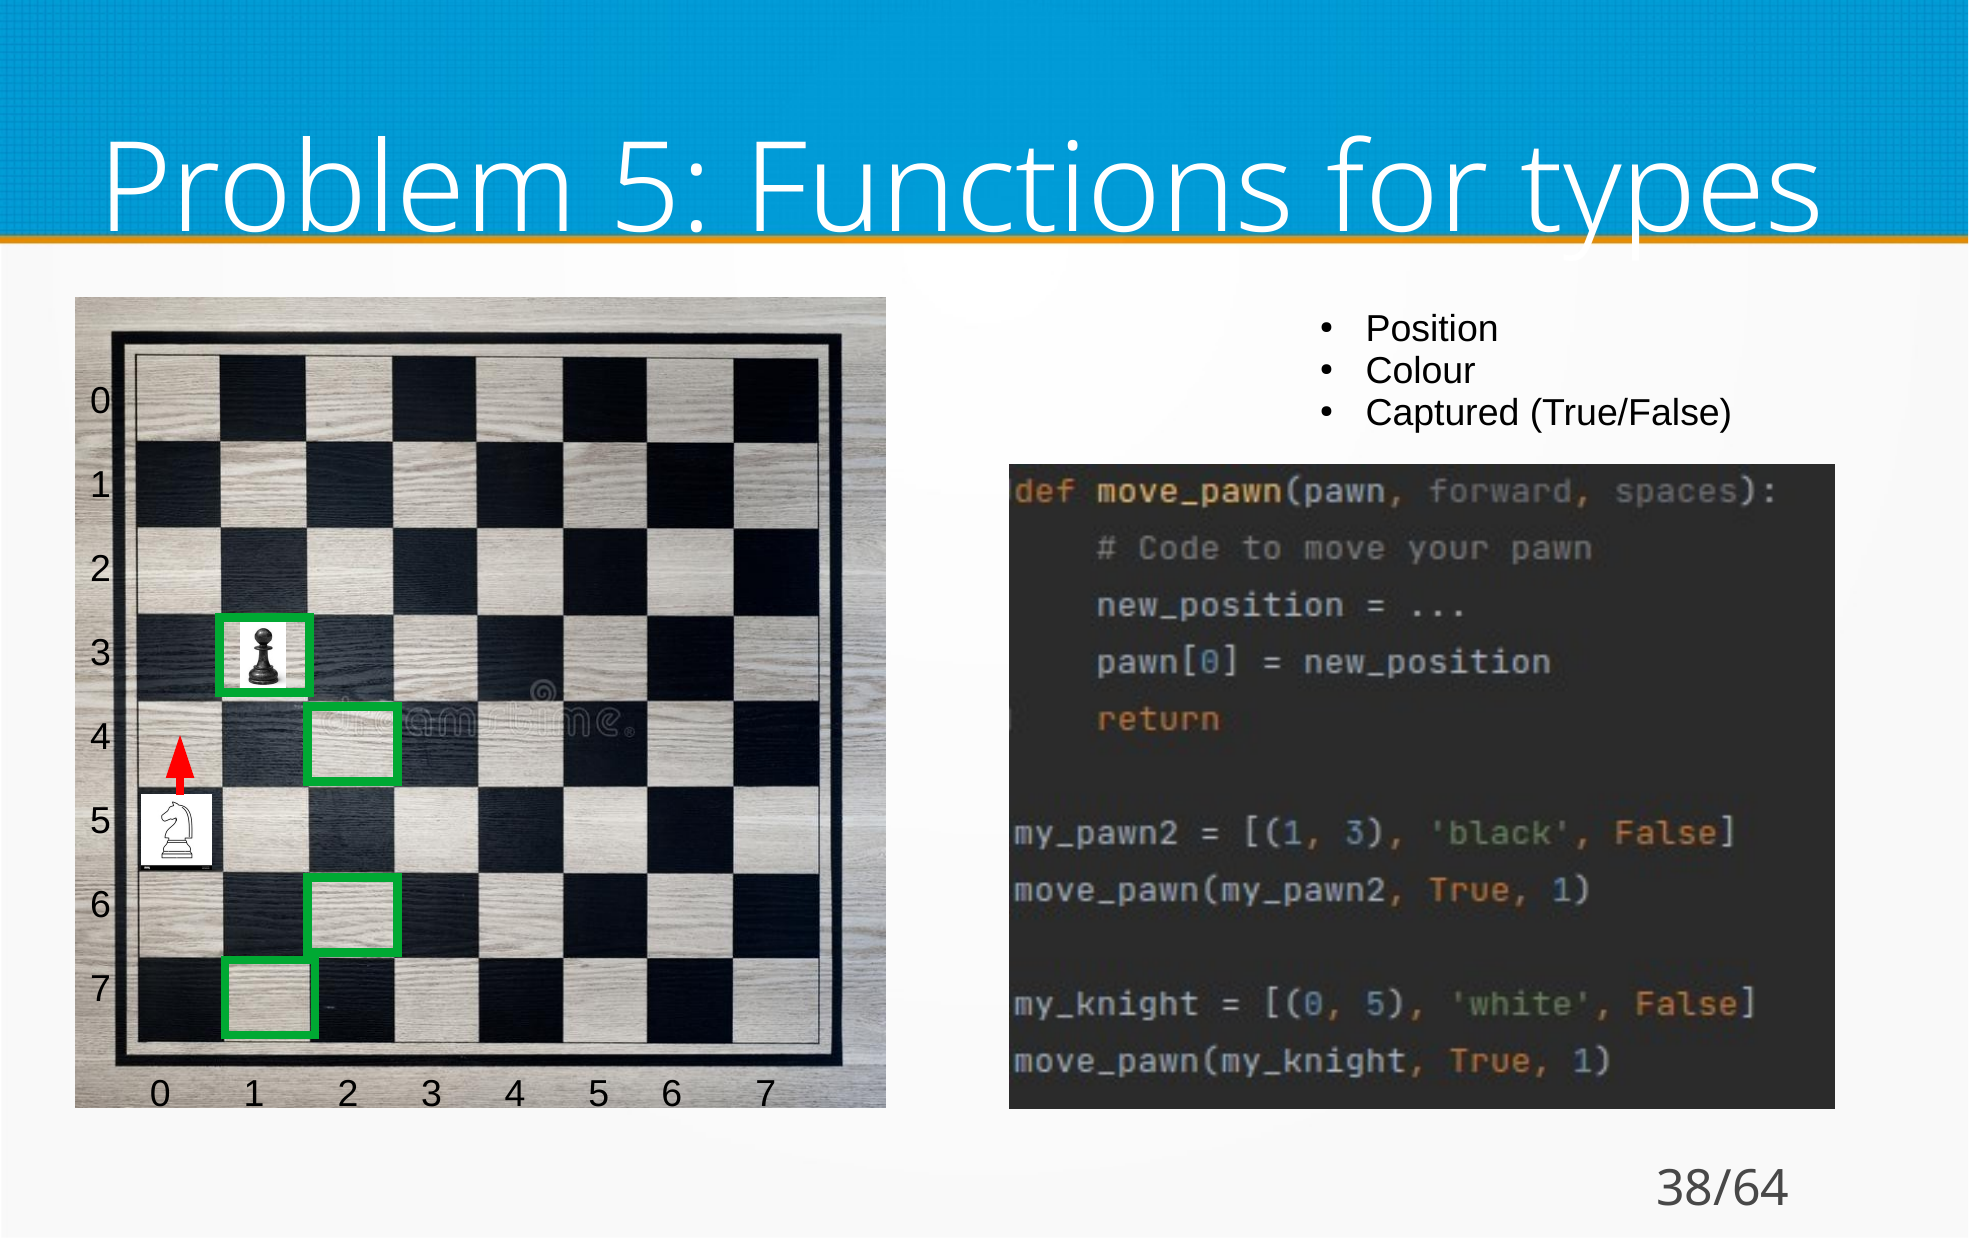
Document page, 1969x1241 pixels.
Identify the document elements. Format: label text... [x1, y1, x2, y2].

picture [0, 233, 1969, 1241]
title Problem 5: Functions for types [98, 49, 1870, 257]
text_box 0 1 2 3 4 5 6 7 [75, 330, 121, 1017]
text_box 0 1 2 3 4 5 6 7 [135, 1065, 811, 1122]
text_box Position Colour Captured (True/False) [1305, 300, 1831, 441]
